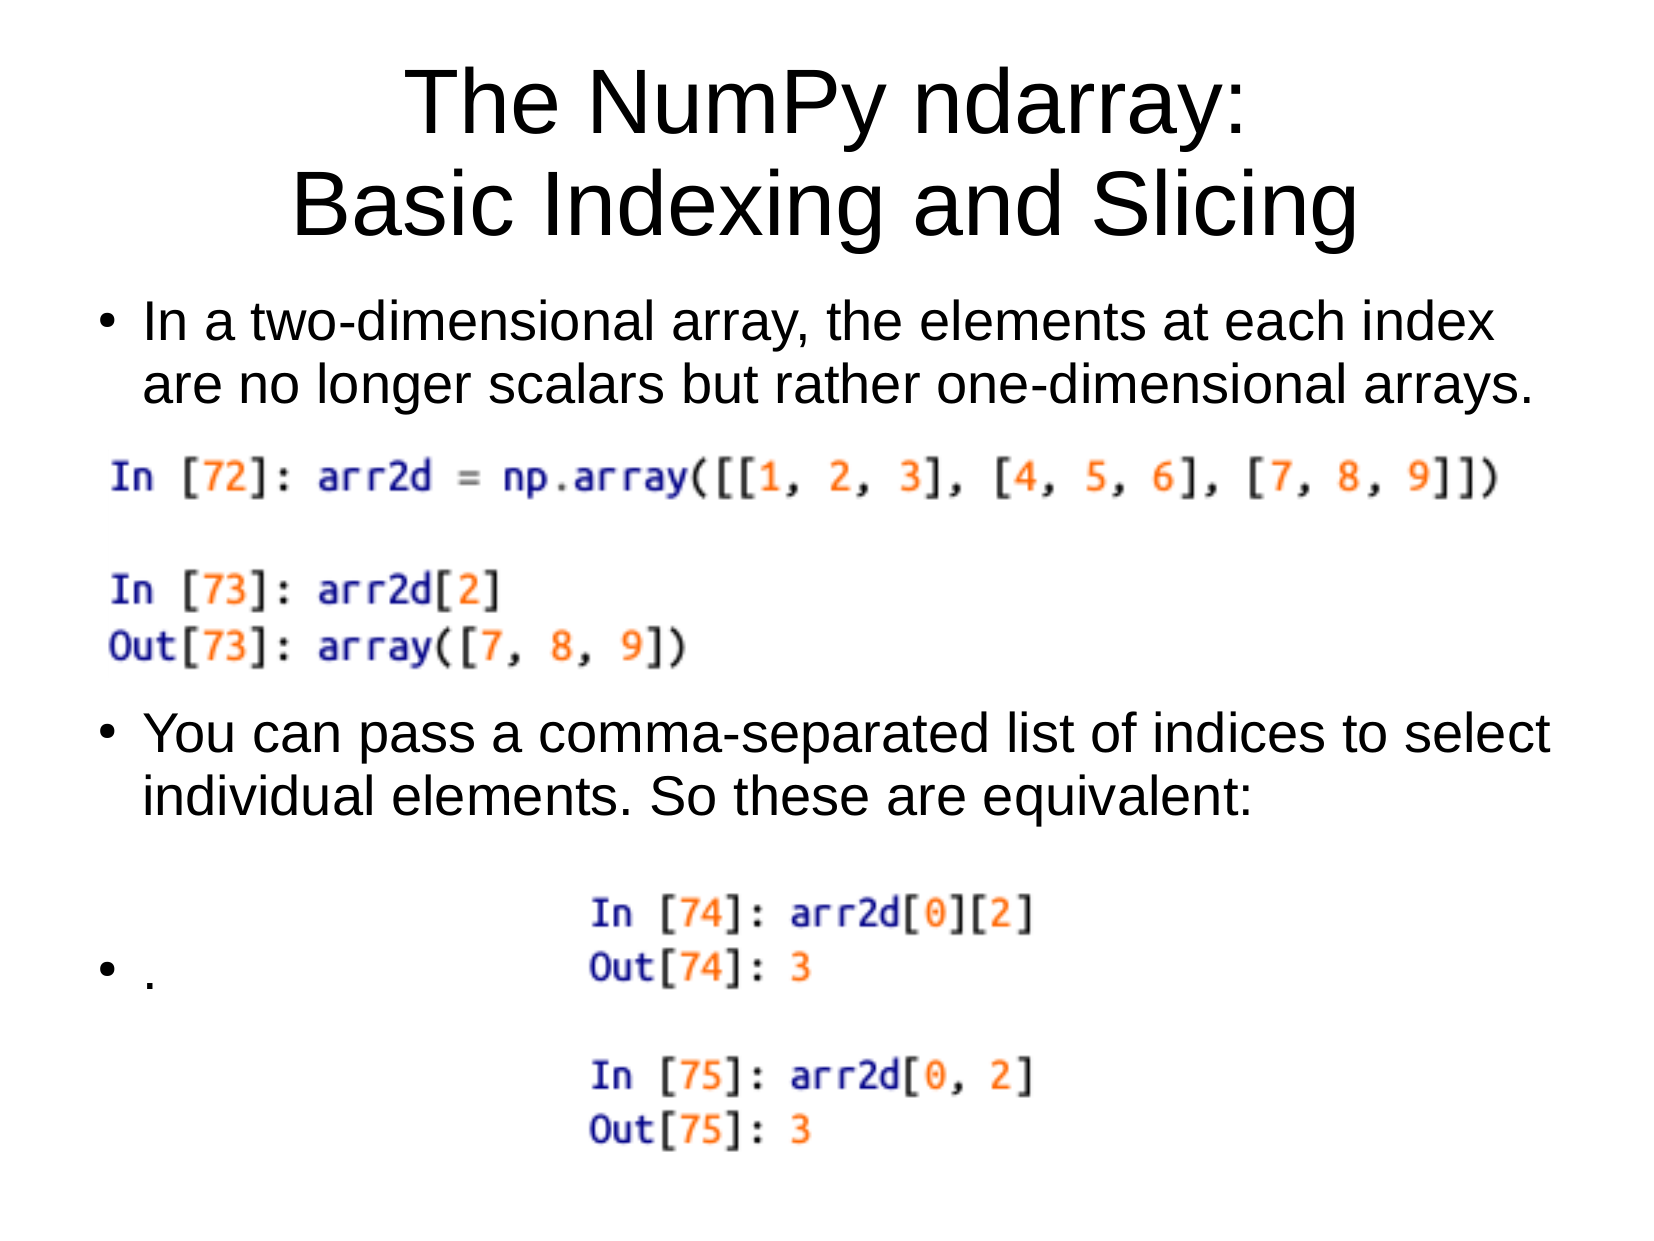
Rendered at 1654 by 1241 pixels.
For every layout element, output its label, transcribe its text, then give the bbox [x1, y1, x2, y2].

list In a two-dimensional array, the elements at each index are no longer scalars but rather one-dimensional arrays. You can pass a comma-separated list of indices to select individual elements. So these are equivalent: . [82, 290, 1571, 1010]
picture [585, 884, 1055, 1160]
picture [107, 449, 1546, 678]
title The NumPy ndarray: Basic Indexing and Slicing [82, 49, 1571, 257]
